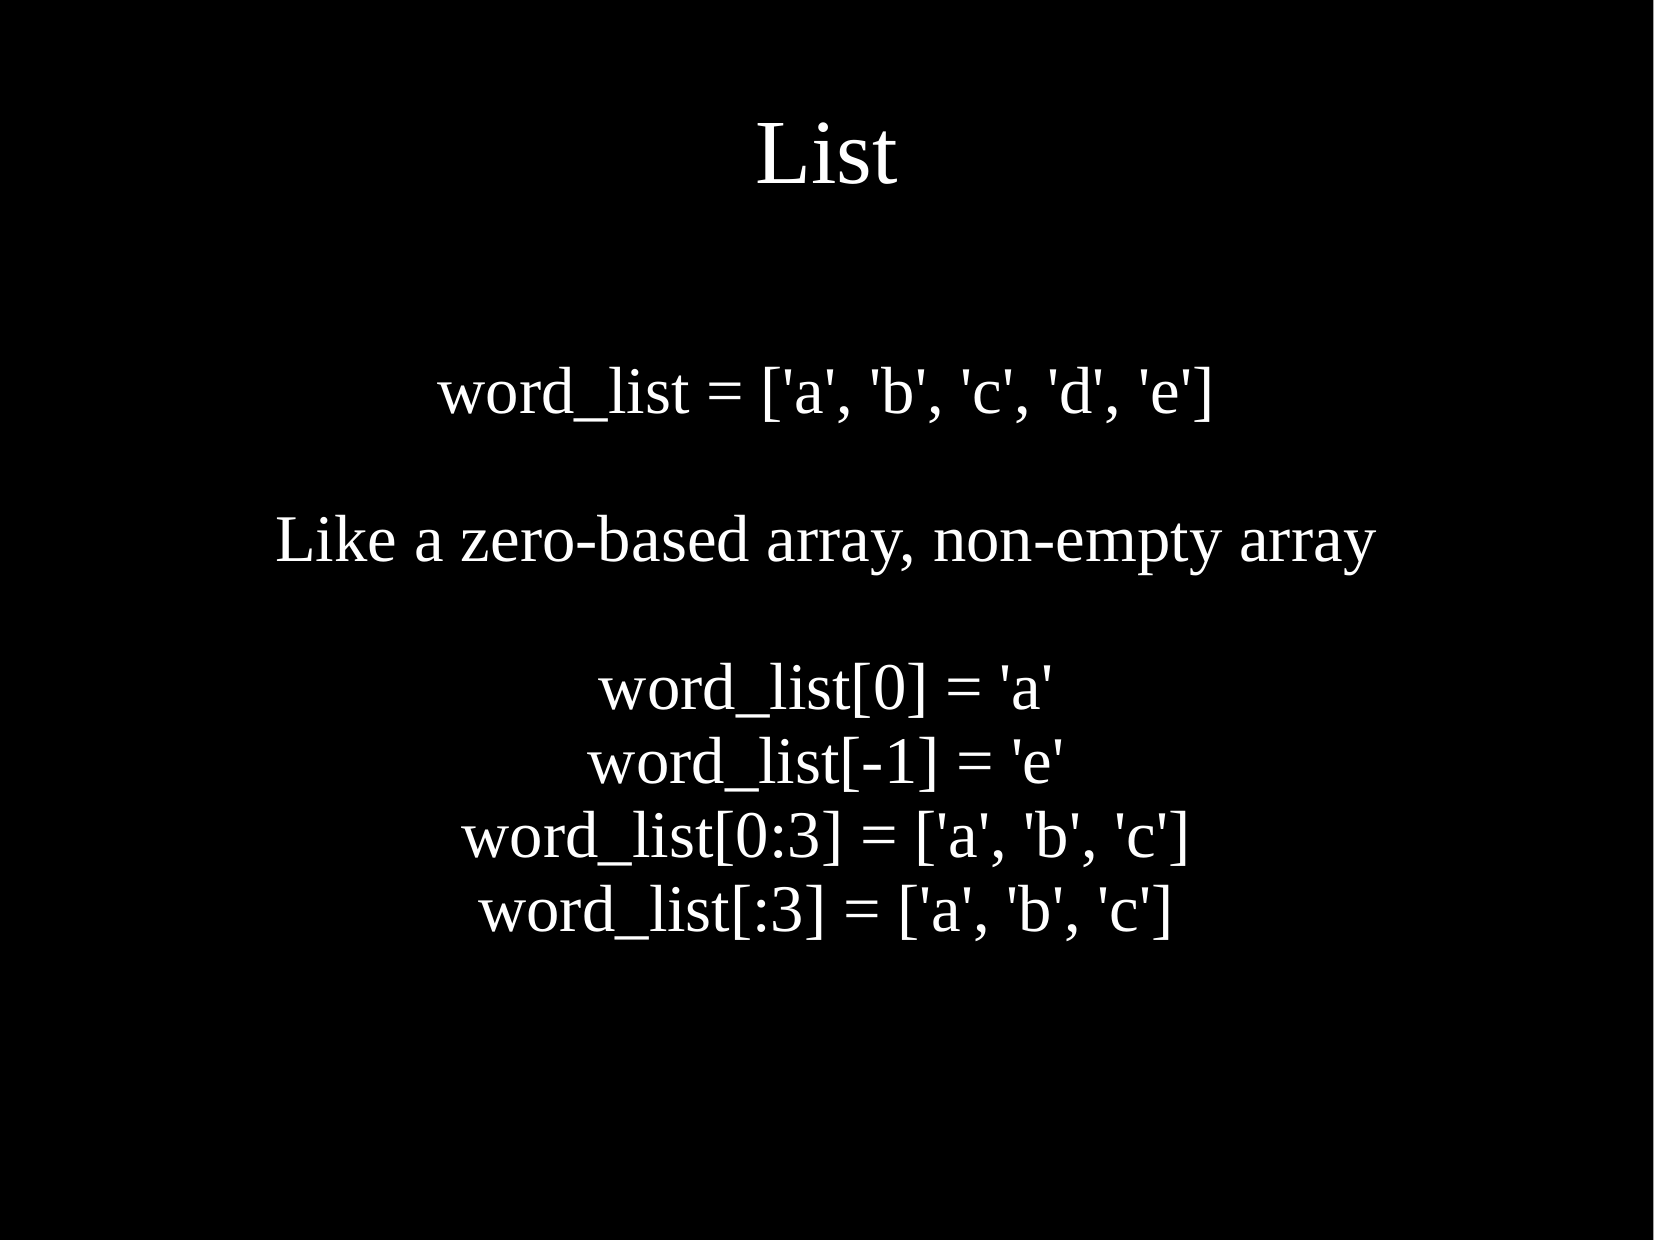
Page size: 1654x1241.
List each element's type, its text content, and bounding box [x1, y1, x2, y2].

title List [82, 49, 1571, 257]
subtitle word_list = ['a', 'b', 'c', 'd', 'e'] Like a zero-based array, non-empty array word_list[0] = 'a' word_list[-1] = 'e' word_list[0:3] = ['a', 'b', 'c'] word_list[:3] = ['a', 'b', 'c'] [82, 290, 1571, 1010]
